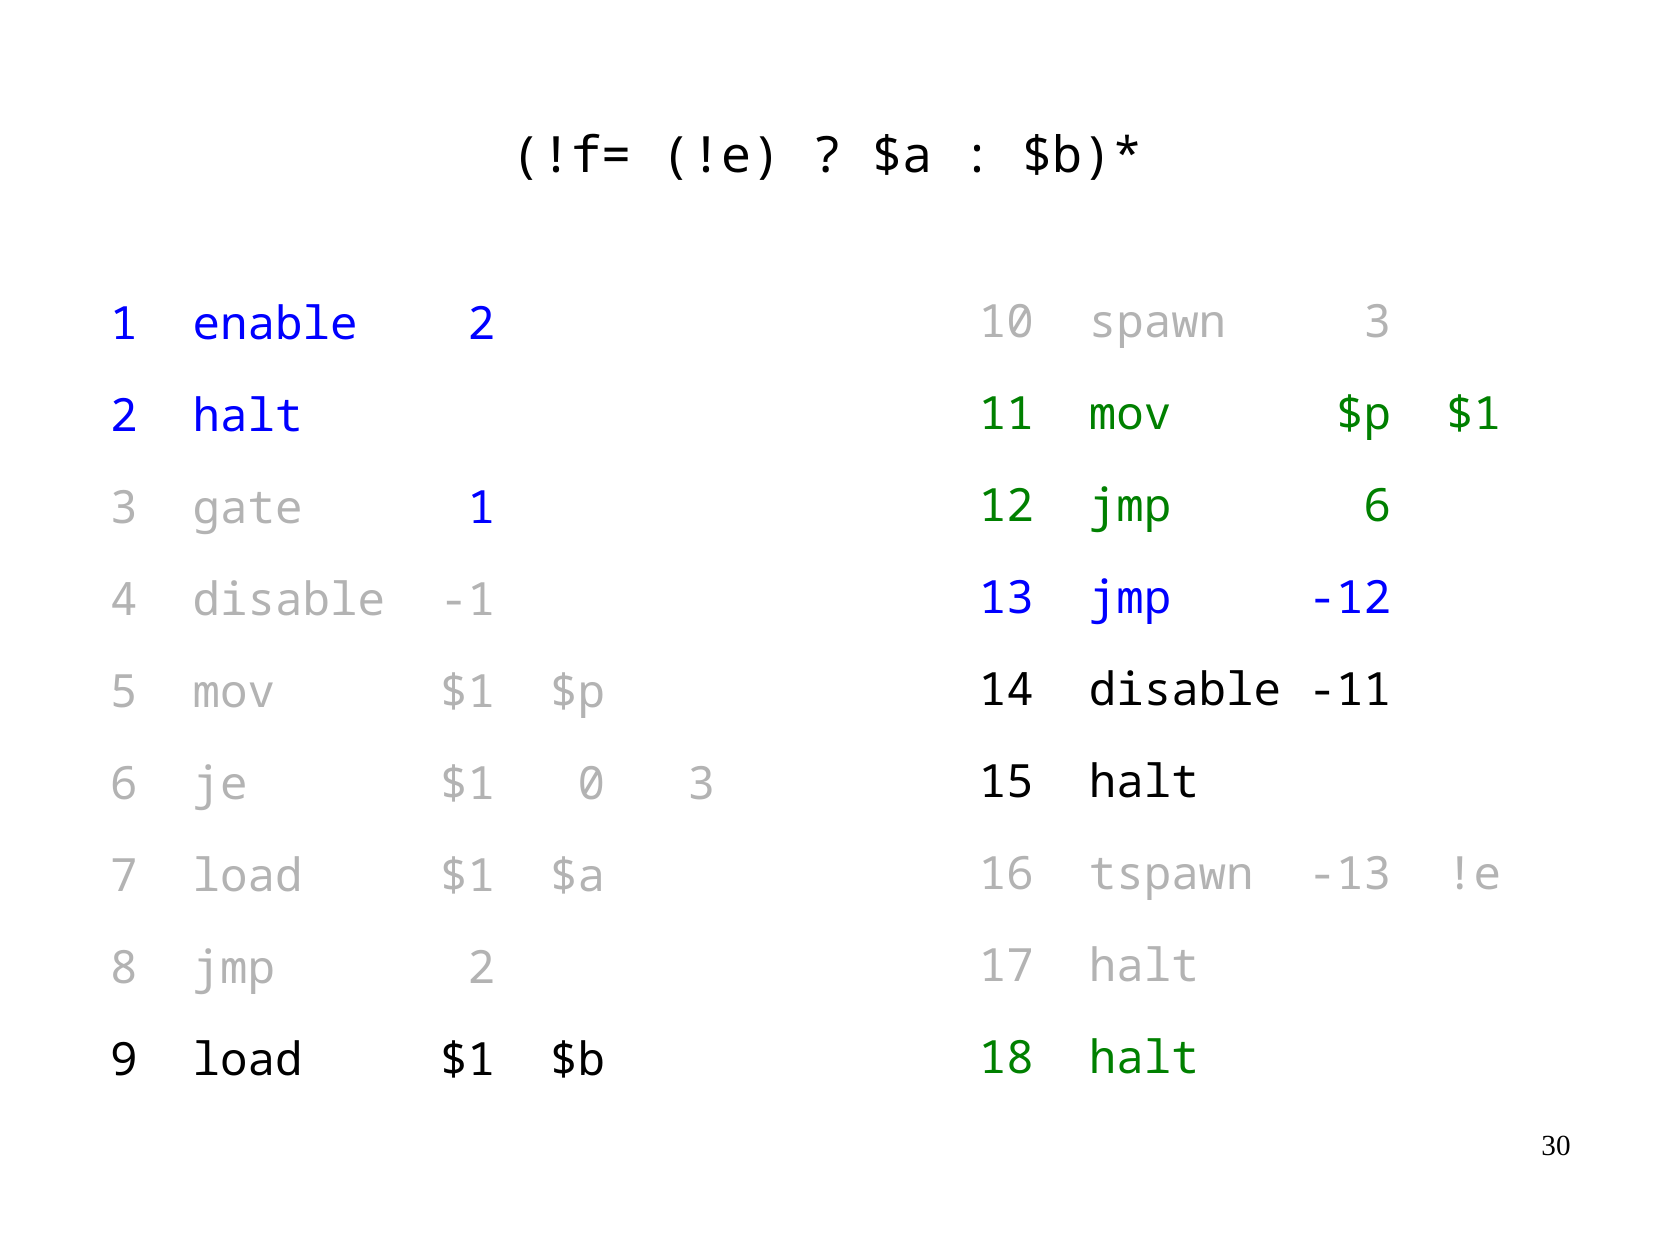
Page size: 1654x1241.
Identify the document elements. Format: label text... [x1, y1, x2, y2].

list 1 enable 2 2 halt 3 gate 1 4 disable -1 5 mov $1 $p 6 je $1 0 3 7 load $1 $a 8 jmp 2 9 load $1 $b [82, 290, 826, 1109]
list 10 spawn 3 11 mov $p $1 12 jmp 6 13 jmp -12 14 disable -11 15 halt 16 tspawn -13 !e 17 halt 18 halt [978, 288, 1589, 1107]
title (!f= (!e) ? $a : $b)* [82, 49, 1571, 257]
